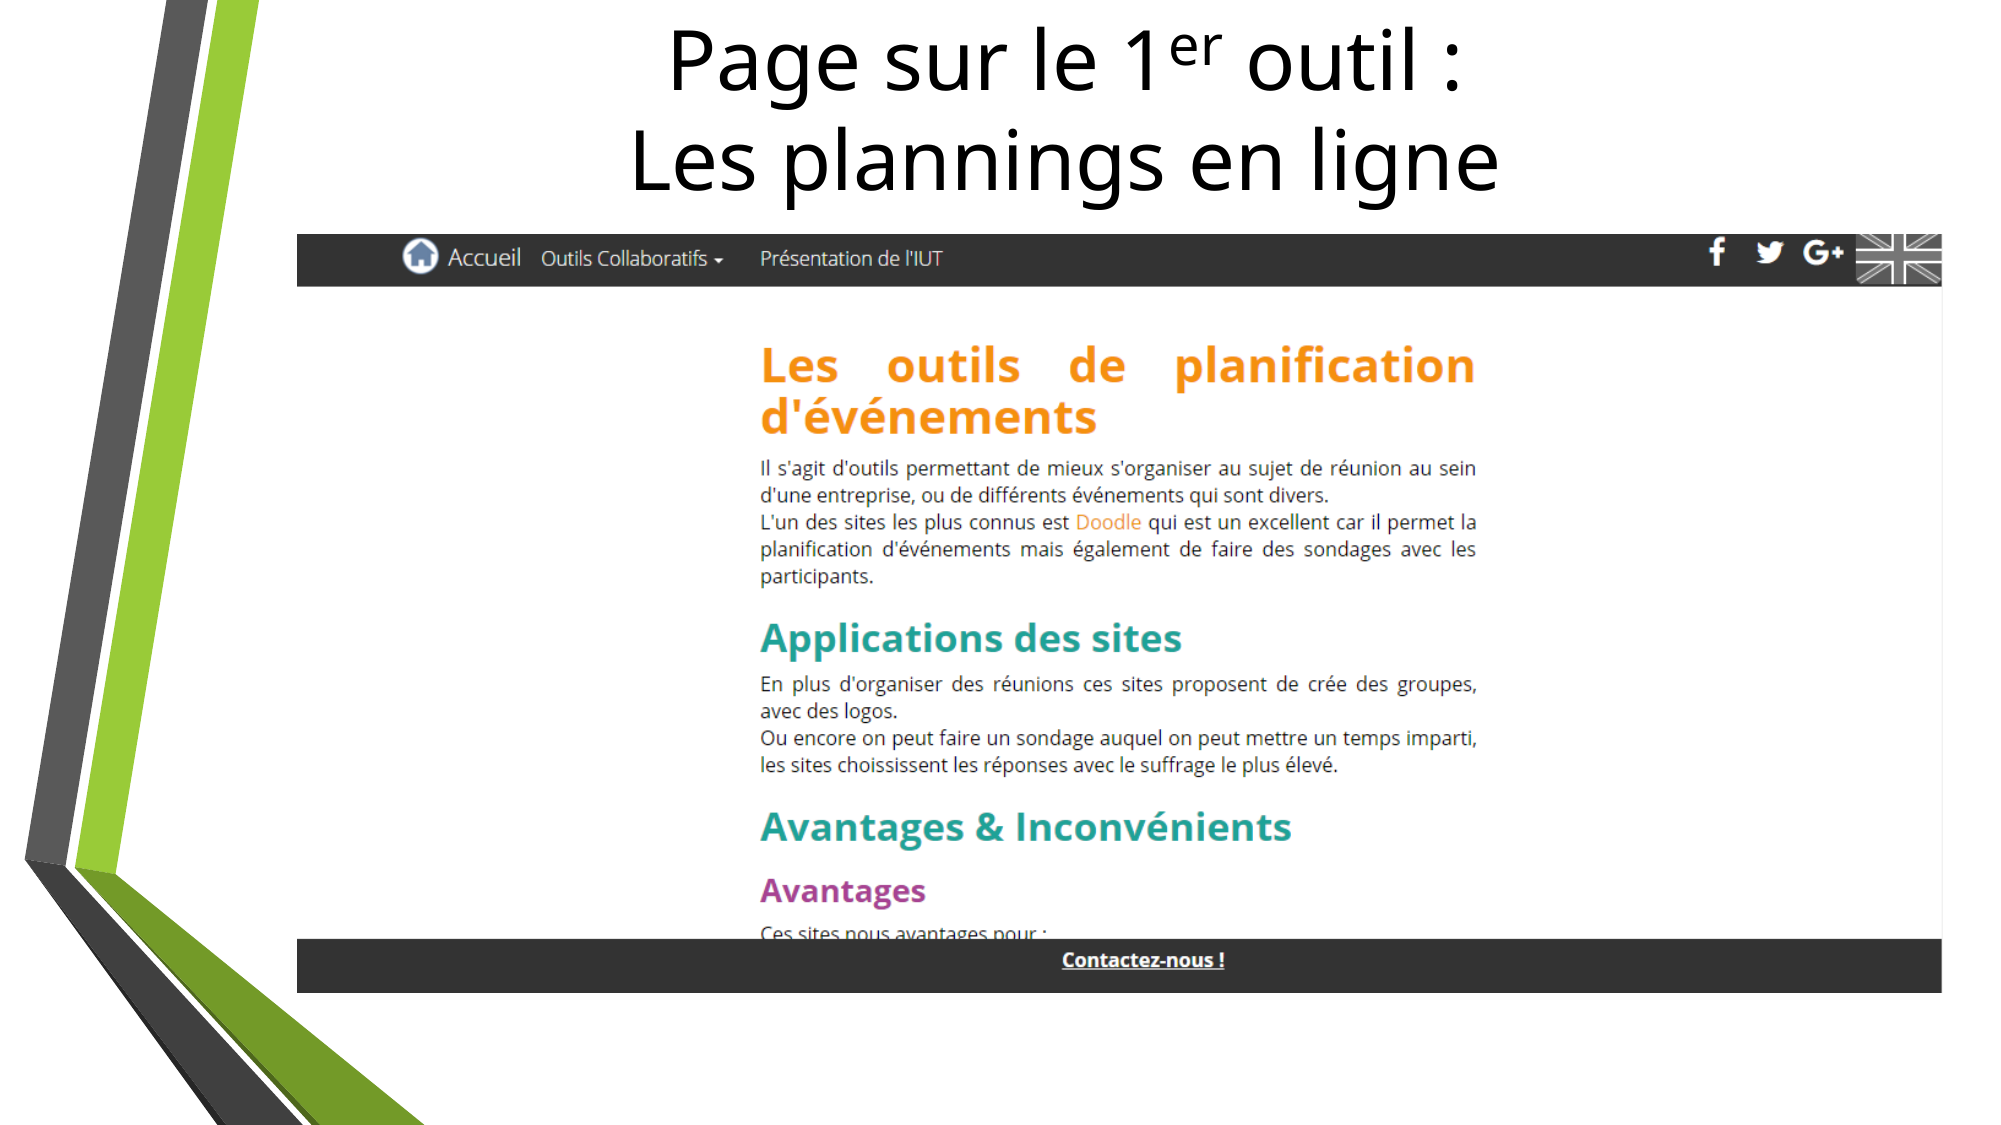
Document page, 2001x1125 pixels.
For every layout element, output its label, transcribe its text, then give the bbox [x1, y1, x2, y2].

title Page sur le 1er outil : Les plannings en ligne [243, 0, 1887, 191]
picture [297, 234, 1943, 994]
